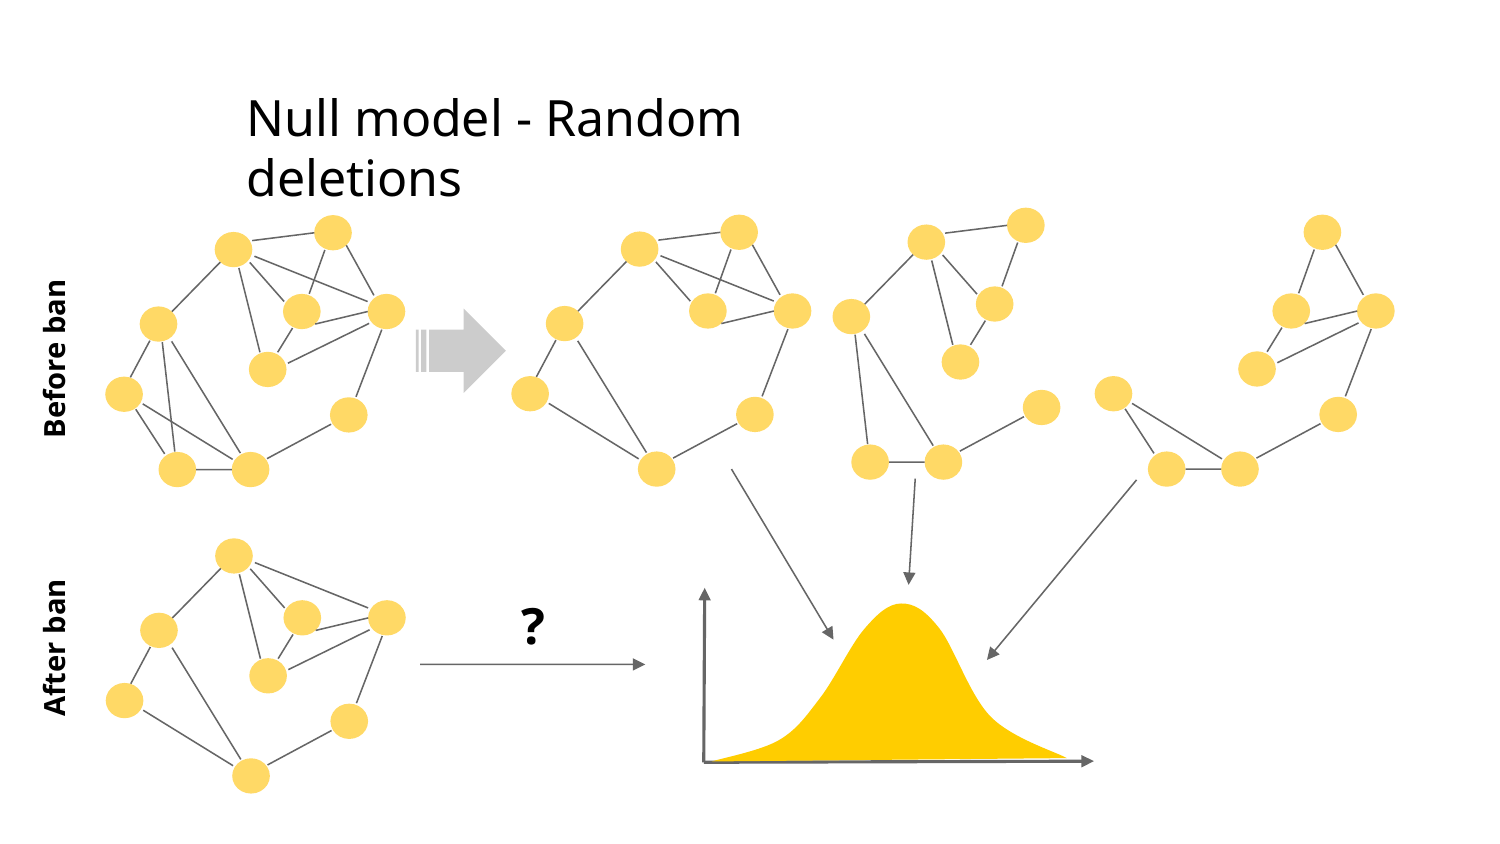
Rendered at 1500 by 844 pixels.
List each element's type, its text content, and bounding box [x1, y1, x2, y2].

text_box [1094, 376, 1133, 412]
text_box [620, 231, 659, 267]
text_box [975, 286, 1014, 322]
text_box Before ban [20, 236, 86, 482]
text_box [637, 451, 676, 487]
text_box After ban [20, 525, 86, 771]
text_box [330, 703, 369, 739]
text_box [736, 396, 774, 433]
text_box [139, 306, 178, 342]
text_box [232, 758, 270, 794]
text_box [511, 376, 549, 412]
text_box [140, 612, 178, 649]
text_box ? [506, 596, 588, 652]
text_box [545, 305, 584, 342]
text_box [368, 600, 406, 636]
text_box [1357, 293, 1395, 329]
text_box [711, 603, 1067, 762]
text_box [720, 214, 758, 250]
text_box [283, 600, 322, 636]
text_box [282, 293, 321, 330]
text_box [329, 397, 368, 433]
text_box [907, 224, 946, 260]
text_box [773, 293, 812, 329]
text_box [924, 444, 963, 480]
text_box [231, 451, 270, 488]
text_box [415, 329, 419, 372]
text_box [941, 344, 980, 380]
list Null model - Random deletions [231, 71, 957, 179]
text_box [105, 376, 143, 412]
text_box [1238, 351, 1276, 387]
text_box [214, 231, 253, 268]
text_box [421, 329, 427, 372]
text_box [249, 658, 287, 694]
text_box [429, 308, 506, 393]
text_box [1221, 451, 1259, 487]
text_box [851, 444, 889, 480]
text_box [248, 351, 287, 388]
text_box [1147, 451, 1186, 487]
text_box [1022, 389, 1061, 426]
text_box [689, 293, 727, 329]
text_box [367, 293, 406, 330]
text_box [1272, 293, 1311, 329]
text_box [832, 298, 871, 335]
text_box [1319, 396, 1358, 433]
text_box [158, 451, 196, 488]
text_box [314, 215, 352, 251]
text_box [105, 682, 144, 719]
text_box [1303, 214, 1342, 250]
text_box [1007, 207, 1045, 243]
text_box [215, 538, 253, 574]
